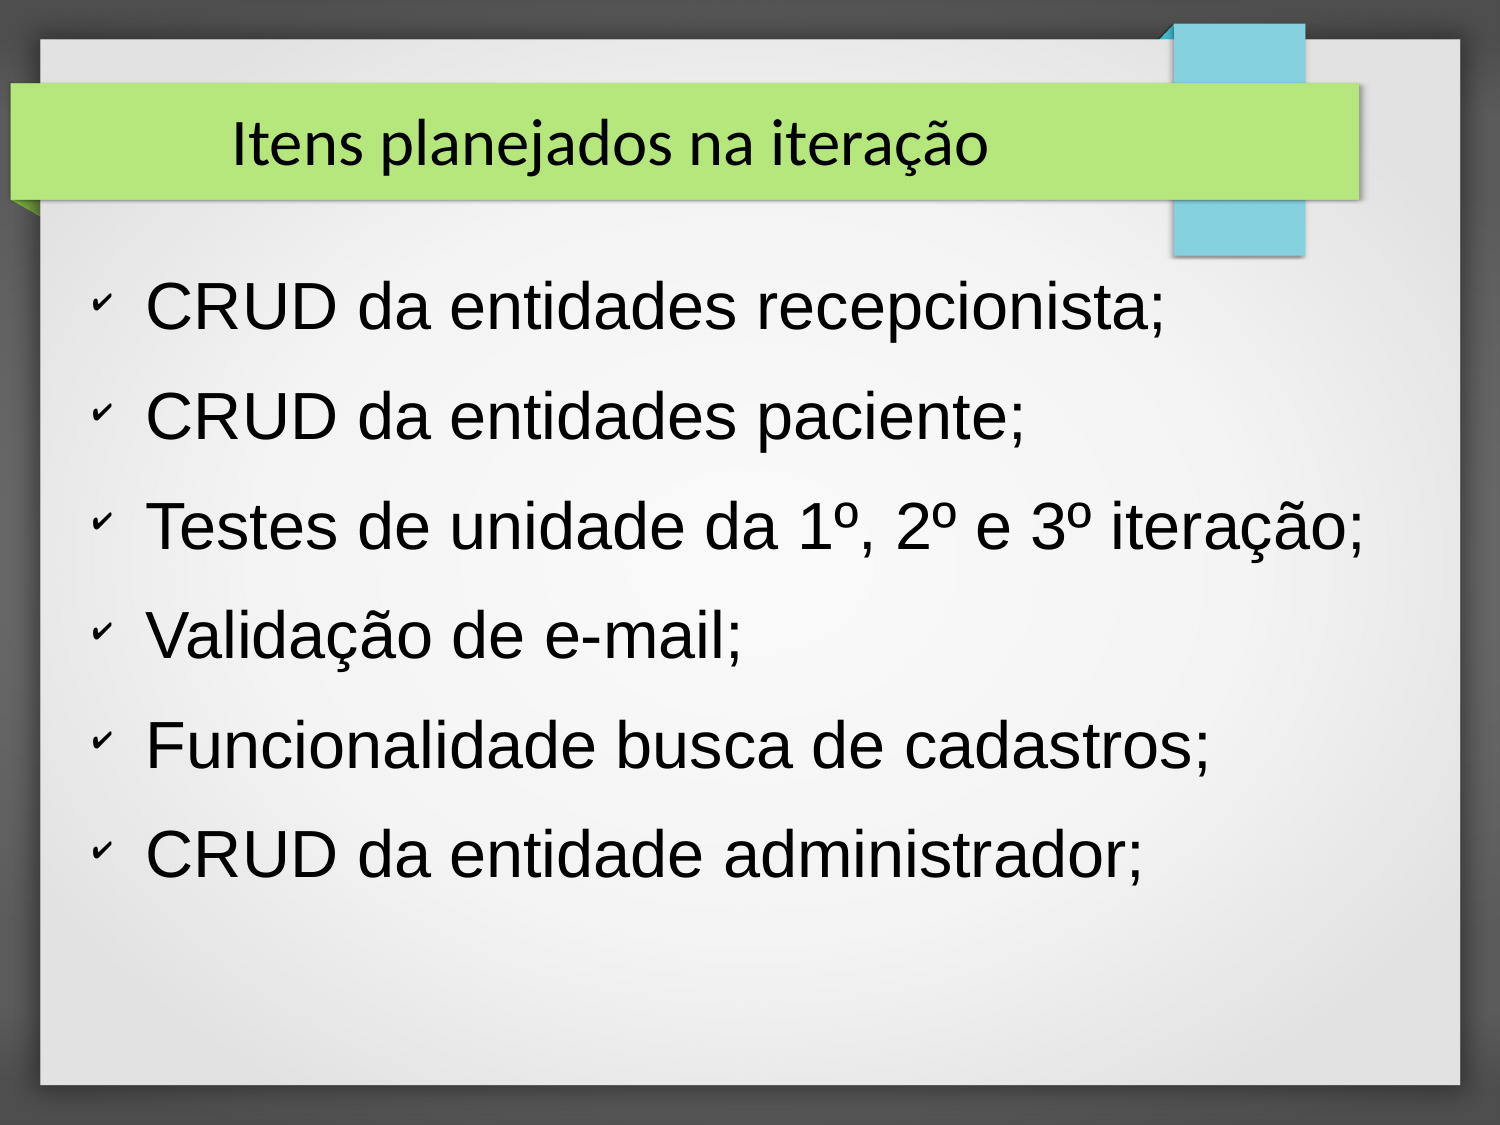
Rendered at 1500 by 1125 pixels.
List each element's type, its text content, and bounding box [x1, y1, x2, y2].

text_box Itens planejados na iteração [75, 85, 1147, 193]
list CRUD da entidades recepcionista; CRUD da entidades paciente; Testes de unidade da 1º, 2º e 3º iteração; Validação de e-mail; Funcionalidade busca de cadastros; CRUD da entidade administrador; [75, 263, 1425, 916]
picture [0, 0, 1500, 1125]
